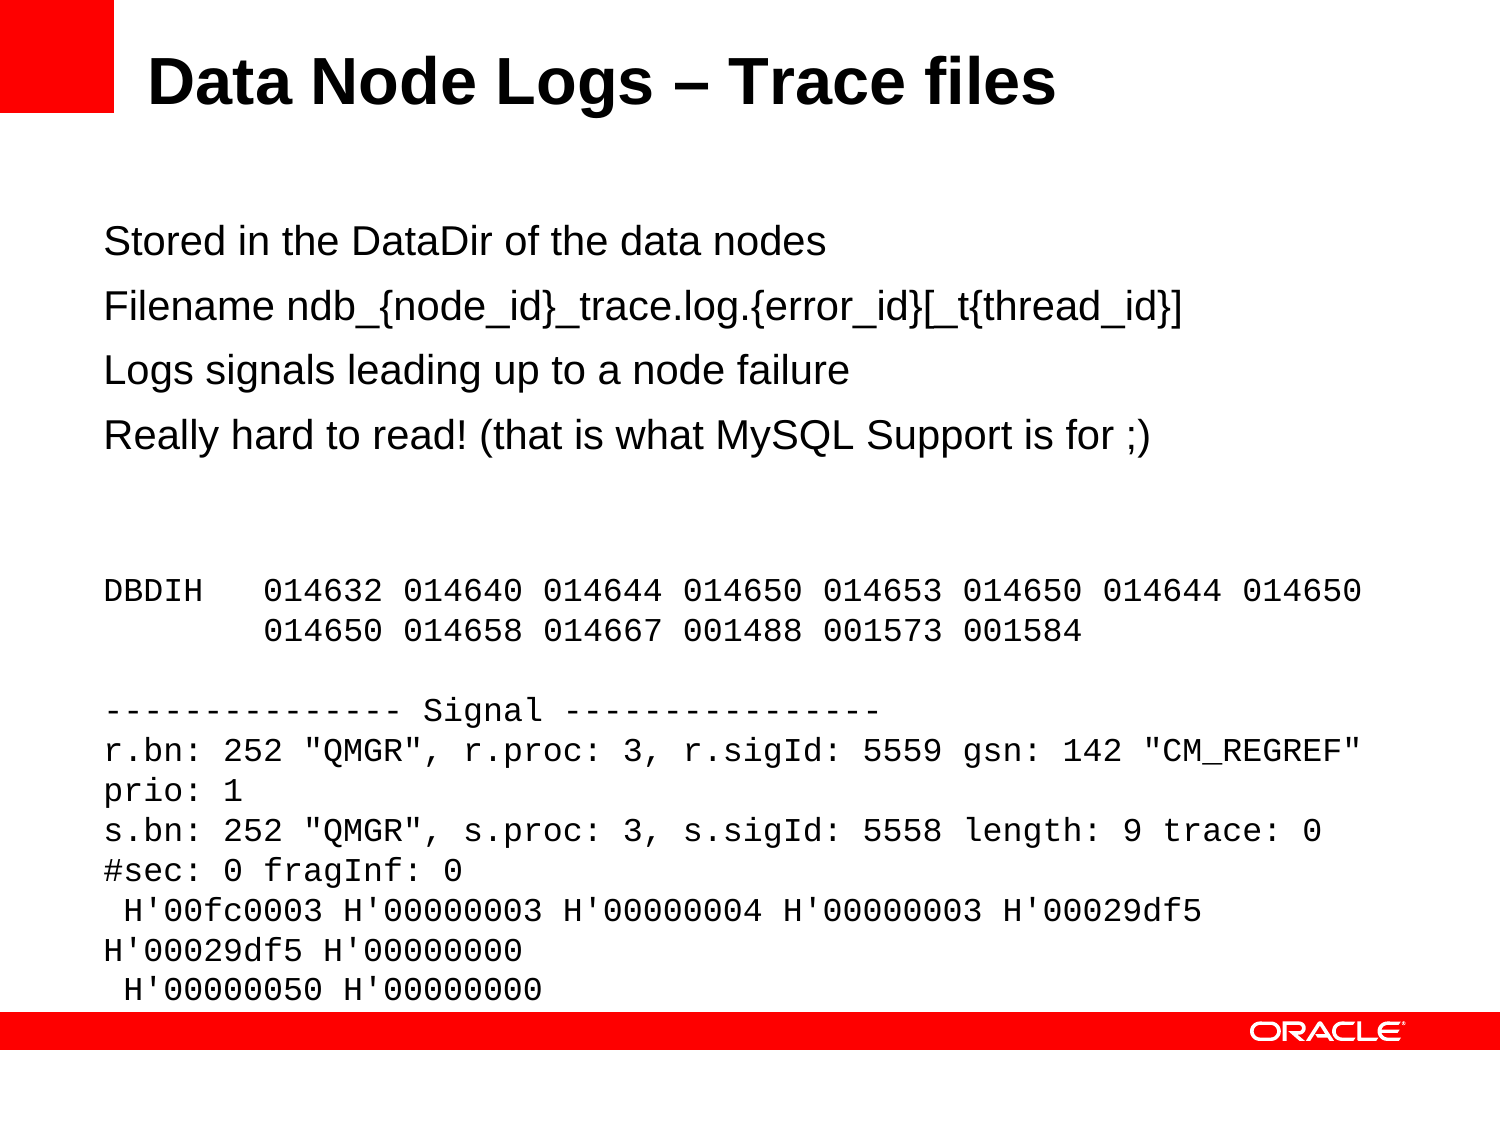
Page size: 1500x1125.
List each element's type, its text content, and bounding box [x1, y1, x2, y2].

text_box Stored in the DataDir of the data nodes Filename ndb_{node_id}_trace.log.{error_id}[_t{thread_id}] Logs signals leading up to a node failure Really hard to read! (that is what MySQL Support is for ;) [88, 206, 1388, 466]
picture [0, 1012, 1500, 1050]
title Data Node Logs – Trace files [147, 8, 1392, 119]
picture [0, 0, 114, 113]
text_box DBDIH 014632 014640 014644 014650 014653 014650 014644 014650 014650 014658 014667 001488 001573 001584 --------------- Signal ---------------- r.bn: 252 "QMGR", r.proc: 3, r.sigId: 5559 gsn: 142 "CM_REGREF" prio: 1 s.bn: 252 "QMGR", s.proc: 3, s.sigId: 5558 length: 9 trace: 0 #sec: 0 fragInf: 0 H'00fc0003 H'00000003 H'00000004 H'00000003 H'00029df5 H'00029df5 H'00000000 H'00000050 H'00000000 [88, 561, 1418, 1015]
